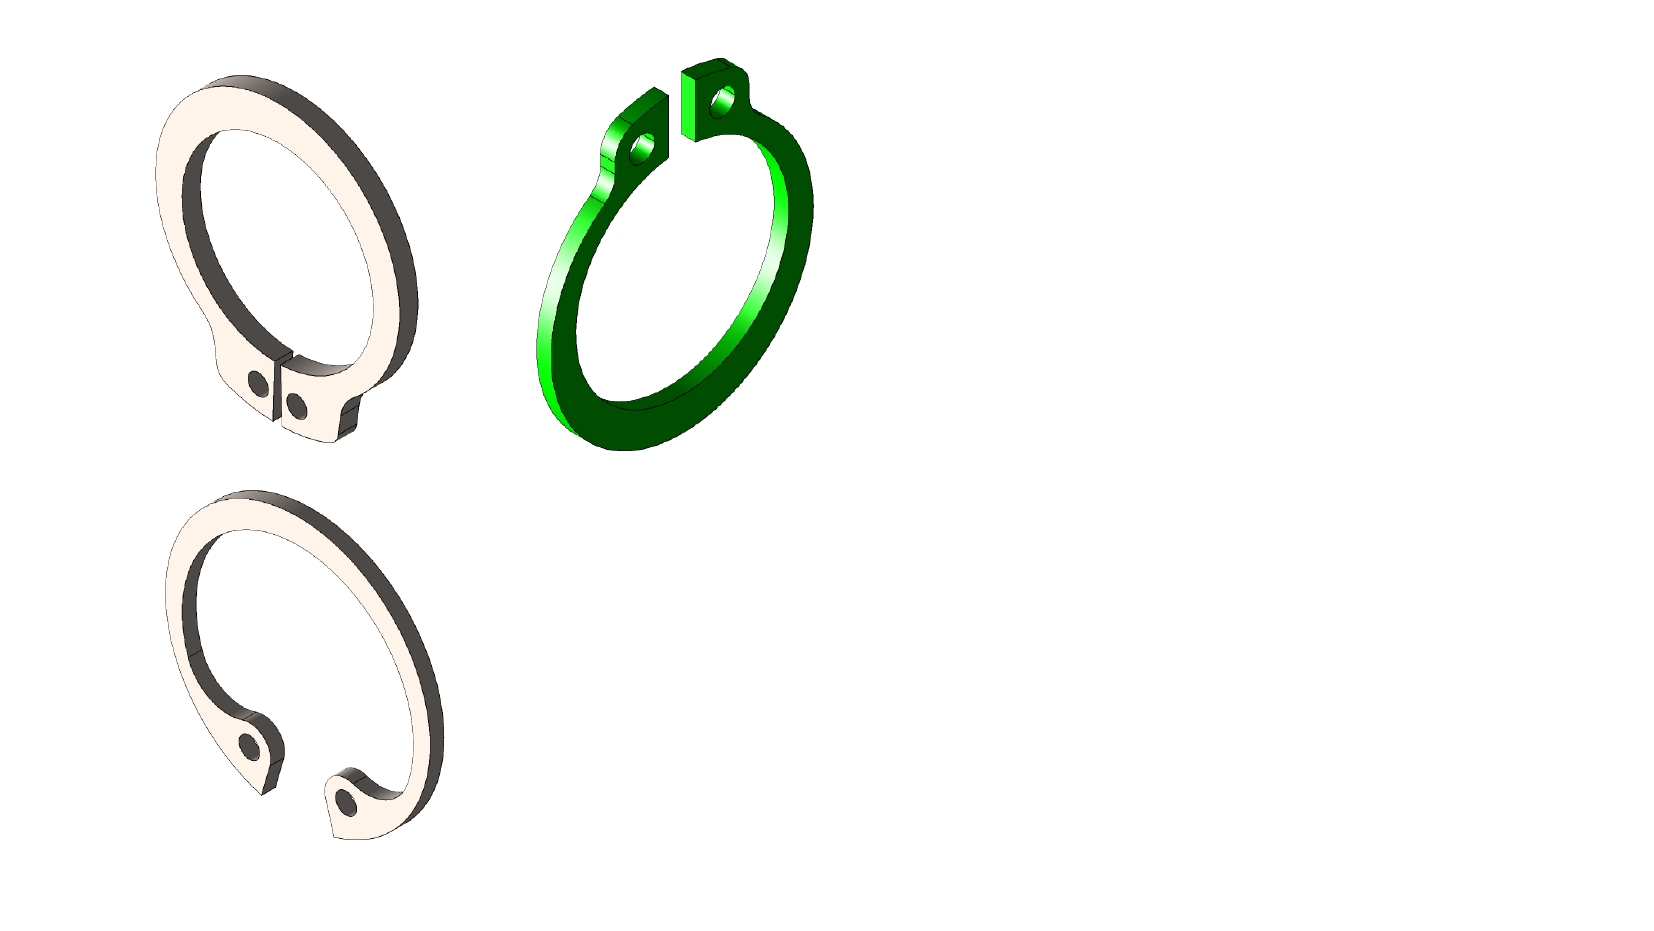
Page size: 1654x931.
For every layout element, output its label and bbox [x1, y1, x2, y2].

picture [41, 58, 945, 451]
picture [71, 490, 538, 840]
